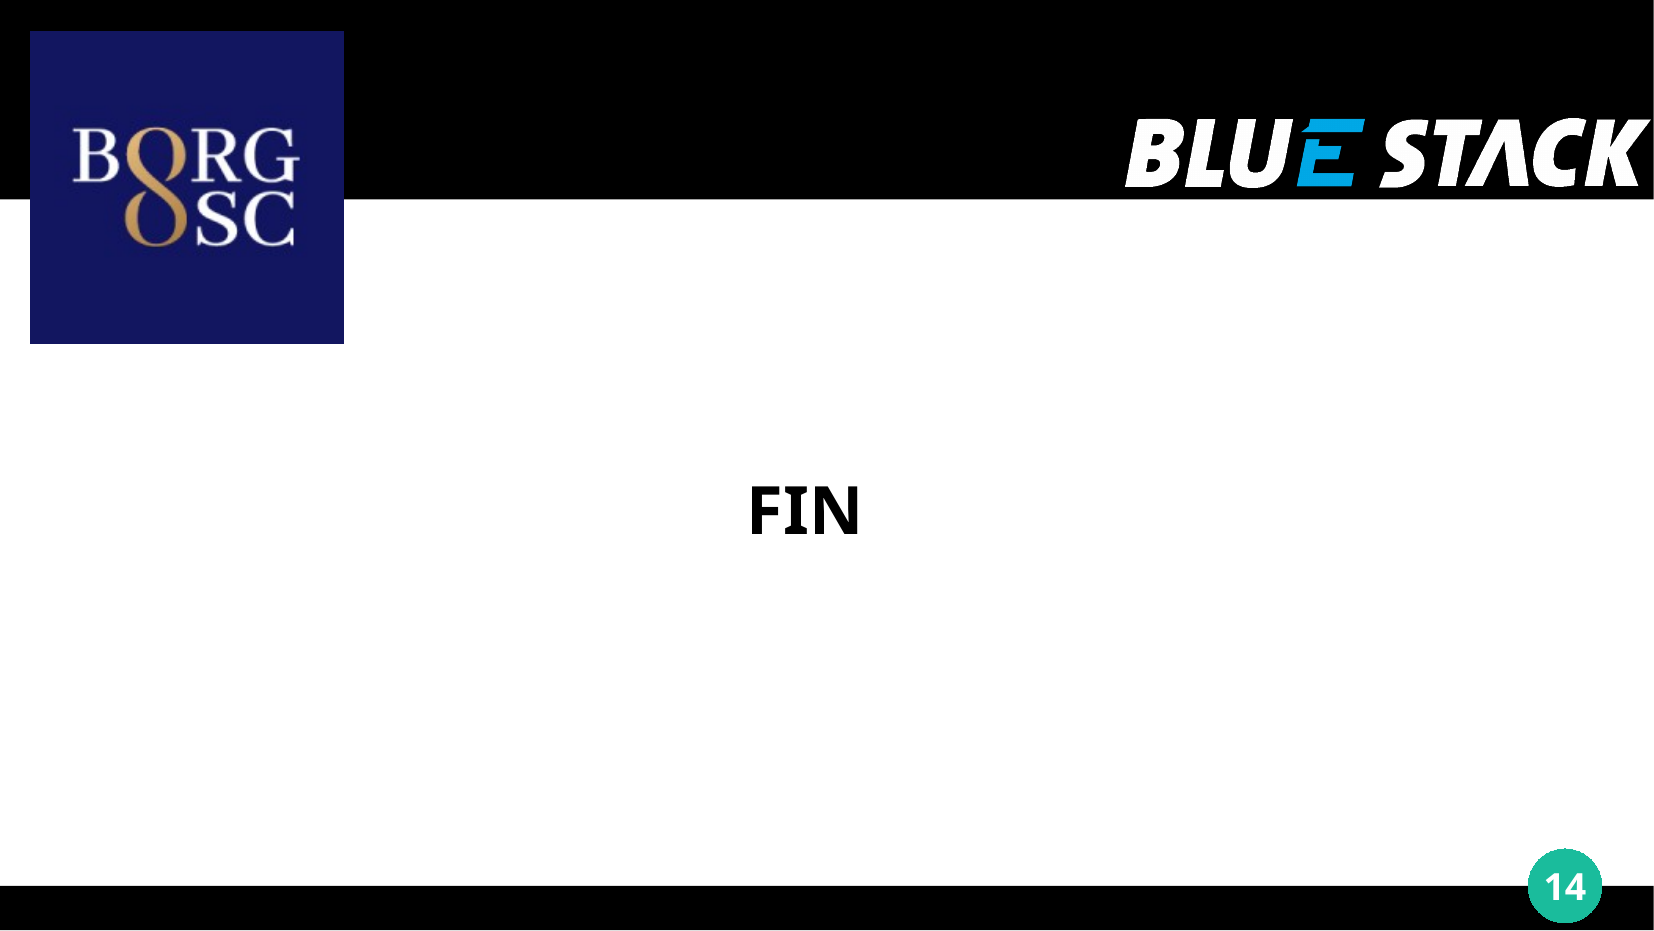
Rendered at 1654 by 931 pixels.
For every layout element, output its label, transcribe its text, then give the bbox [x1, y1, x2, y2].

title FIN [37, 450, 1573, 568]
picture [30, 31, 344, 345]
picture [1125, 118, 1651, 188]
